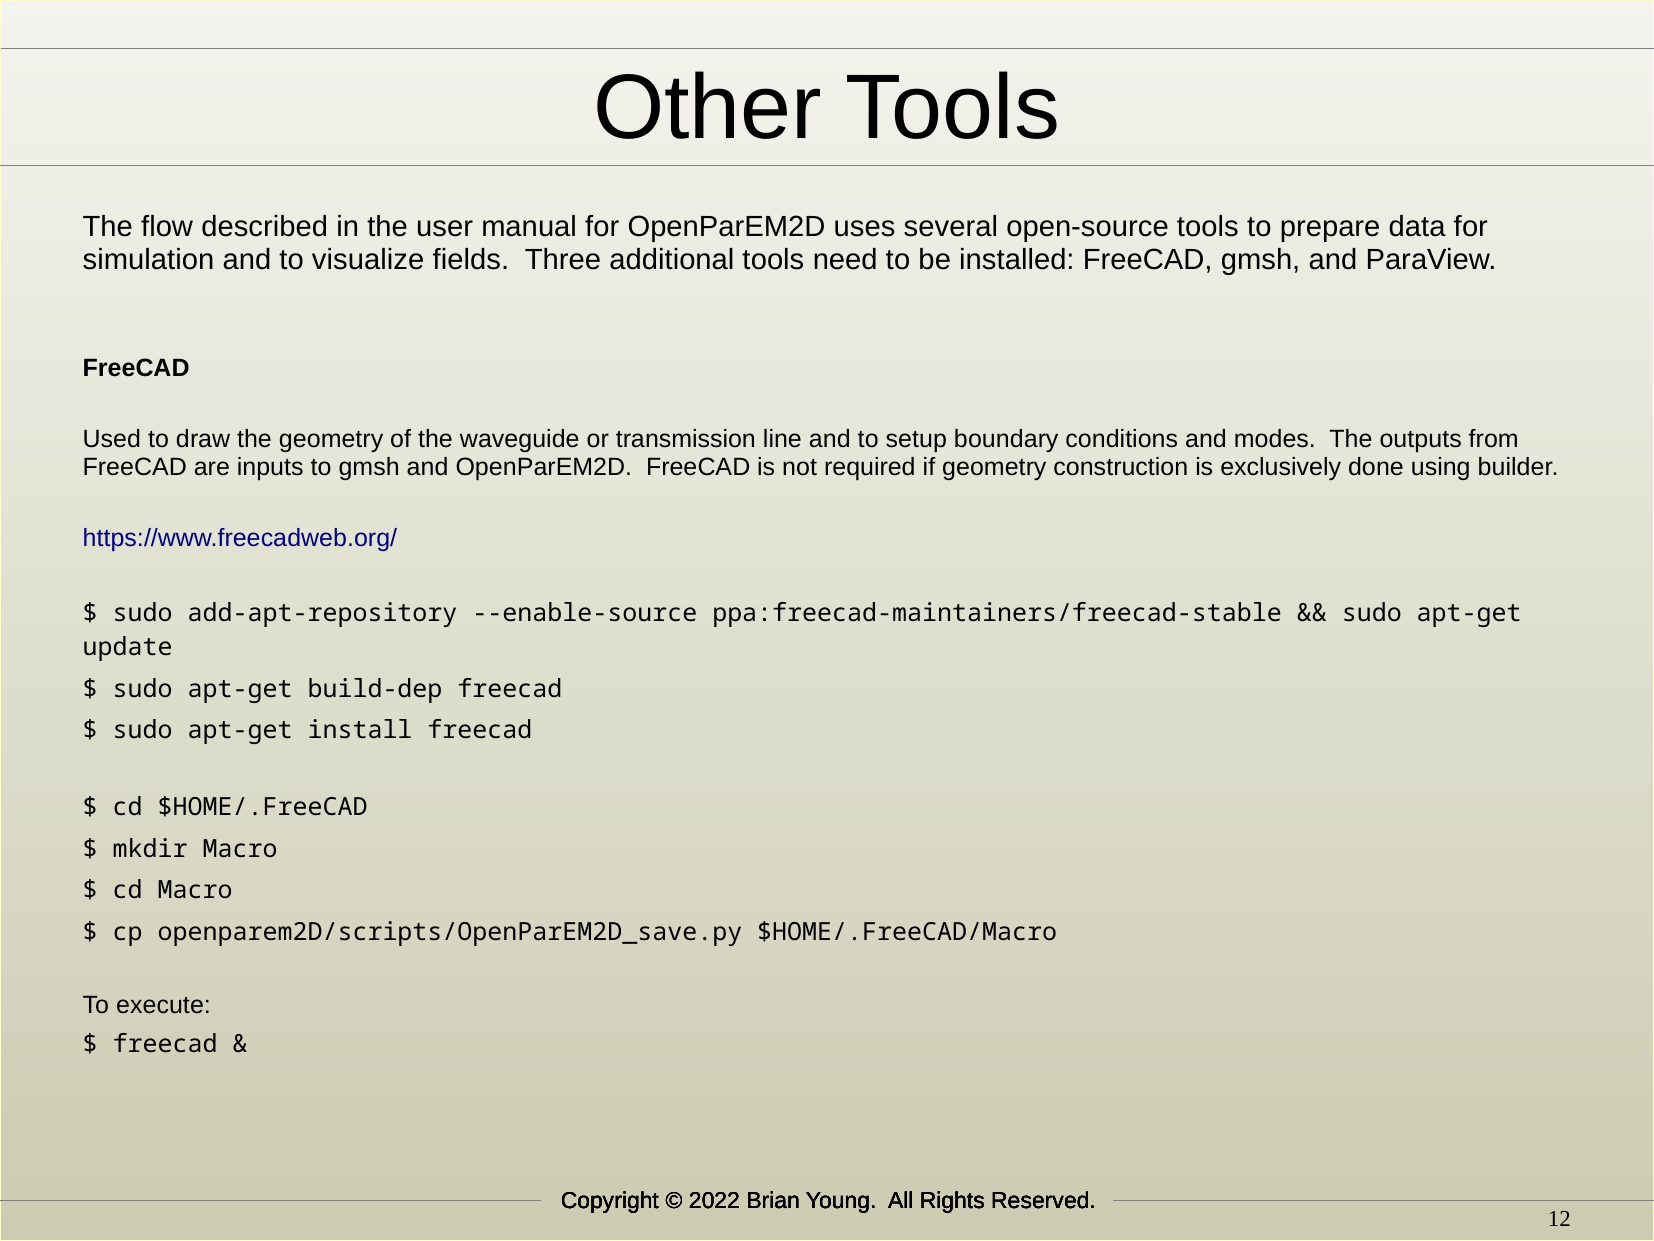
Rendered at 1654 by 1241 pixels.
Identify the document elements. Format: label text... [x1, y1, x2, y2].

title Other Tools [82, 49, 1571, 166]
list The flow described in the user manual for OpenParEM2D uses several open-source tools to prepare data for simulation and to visualize fields. Three additional tools need to be installed: FreeCAD, gmsh, and ParaView. FreeCAD Used to draw the geometry of the waveguide or transmission line and to setup boundary conditions and modes. The outputs from FreeCAD are inputs to gmsh and OpenParEM2D. FreeCAD is not required if geometry construction is exclusively done using builder. https://www.freecadweb.org/ $ sudo add-apt-repository --enable-source ppa:freecad-maintainers/freecad-stable && sudo apt-get update $ sudo apt-get build-dep freecad $ sudo apt-get install freecad $ cd $HOME/.FreeCAD $ mkdir Macro $ cd Macro $ cp openparem2D/scripts/OpenParEM2D_save.py $HOME/.FreeCAD/Macro To execute: $ freecad & [82, 210, 1571, 1109]
